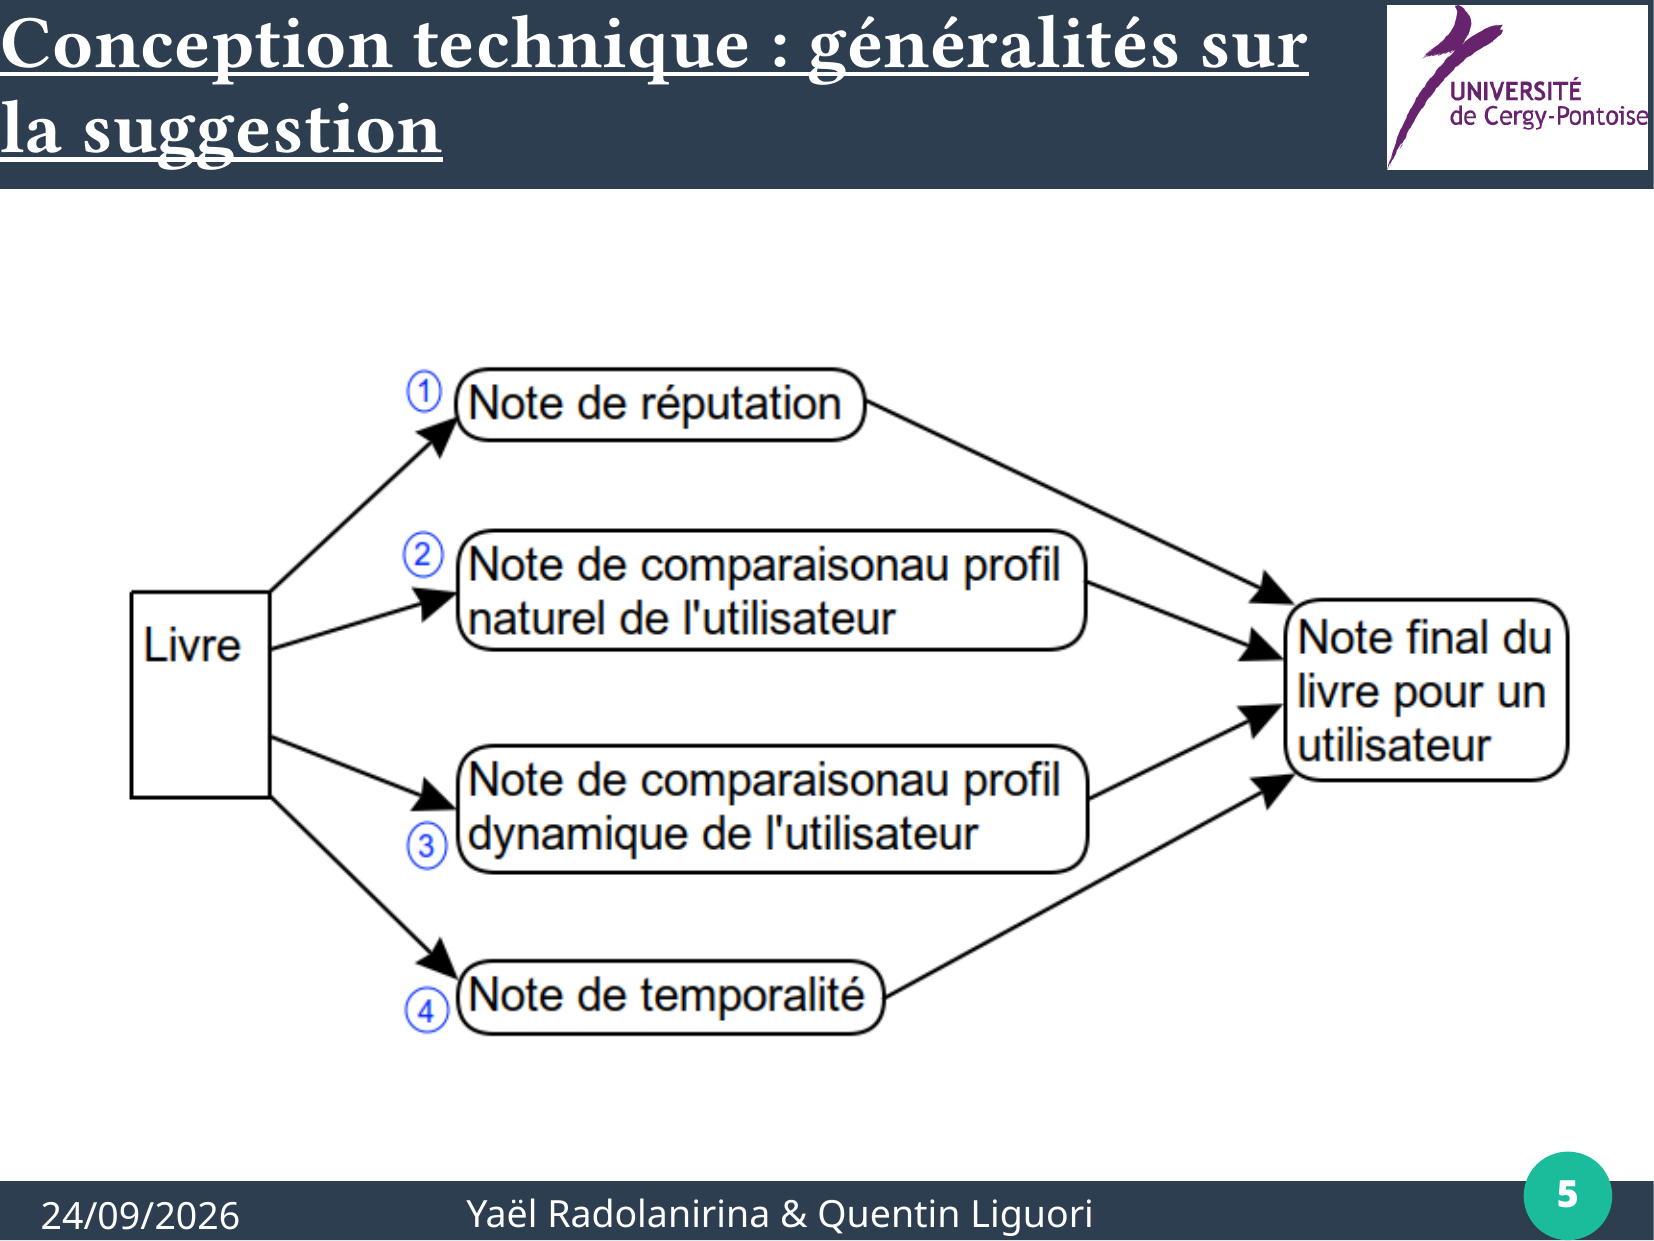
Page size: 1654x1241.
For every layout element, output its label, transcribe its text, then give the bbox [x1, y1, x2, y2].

picture [59, 247, 1595, 1134]
picture [1387, 5, 1648, 170]
title Conception technique : généralités sur la suggestion [0, 0, 1382, 189]
